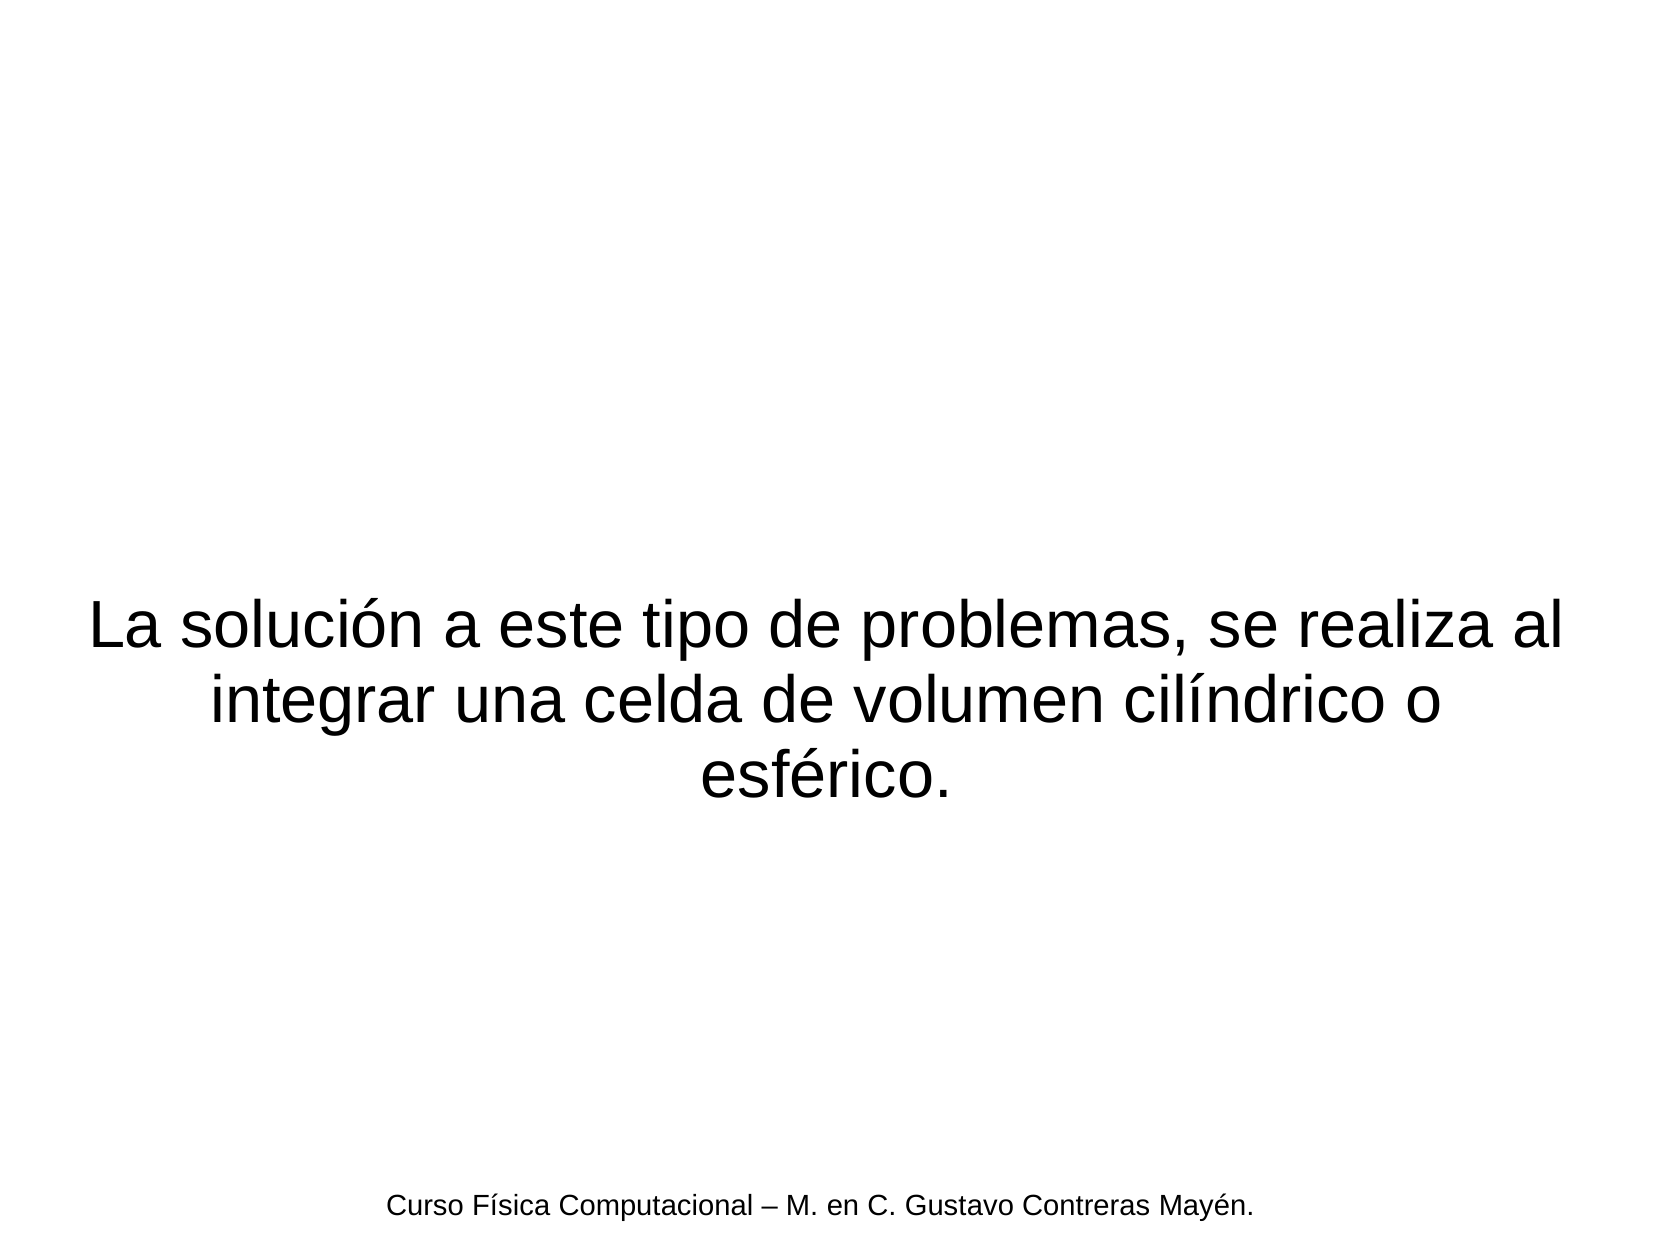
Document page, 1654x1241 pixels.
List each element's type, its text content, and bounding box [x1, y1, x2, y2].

subtitle La solución a este tipo de problemas, se realiza al integrar una celda de volumen cilíndrico o esférico. [82, 290, 1571, 1109]
